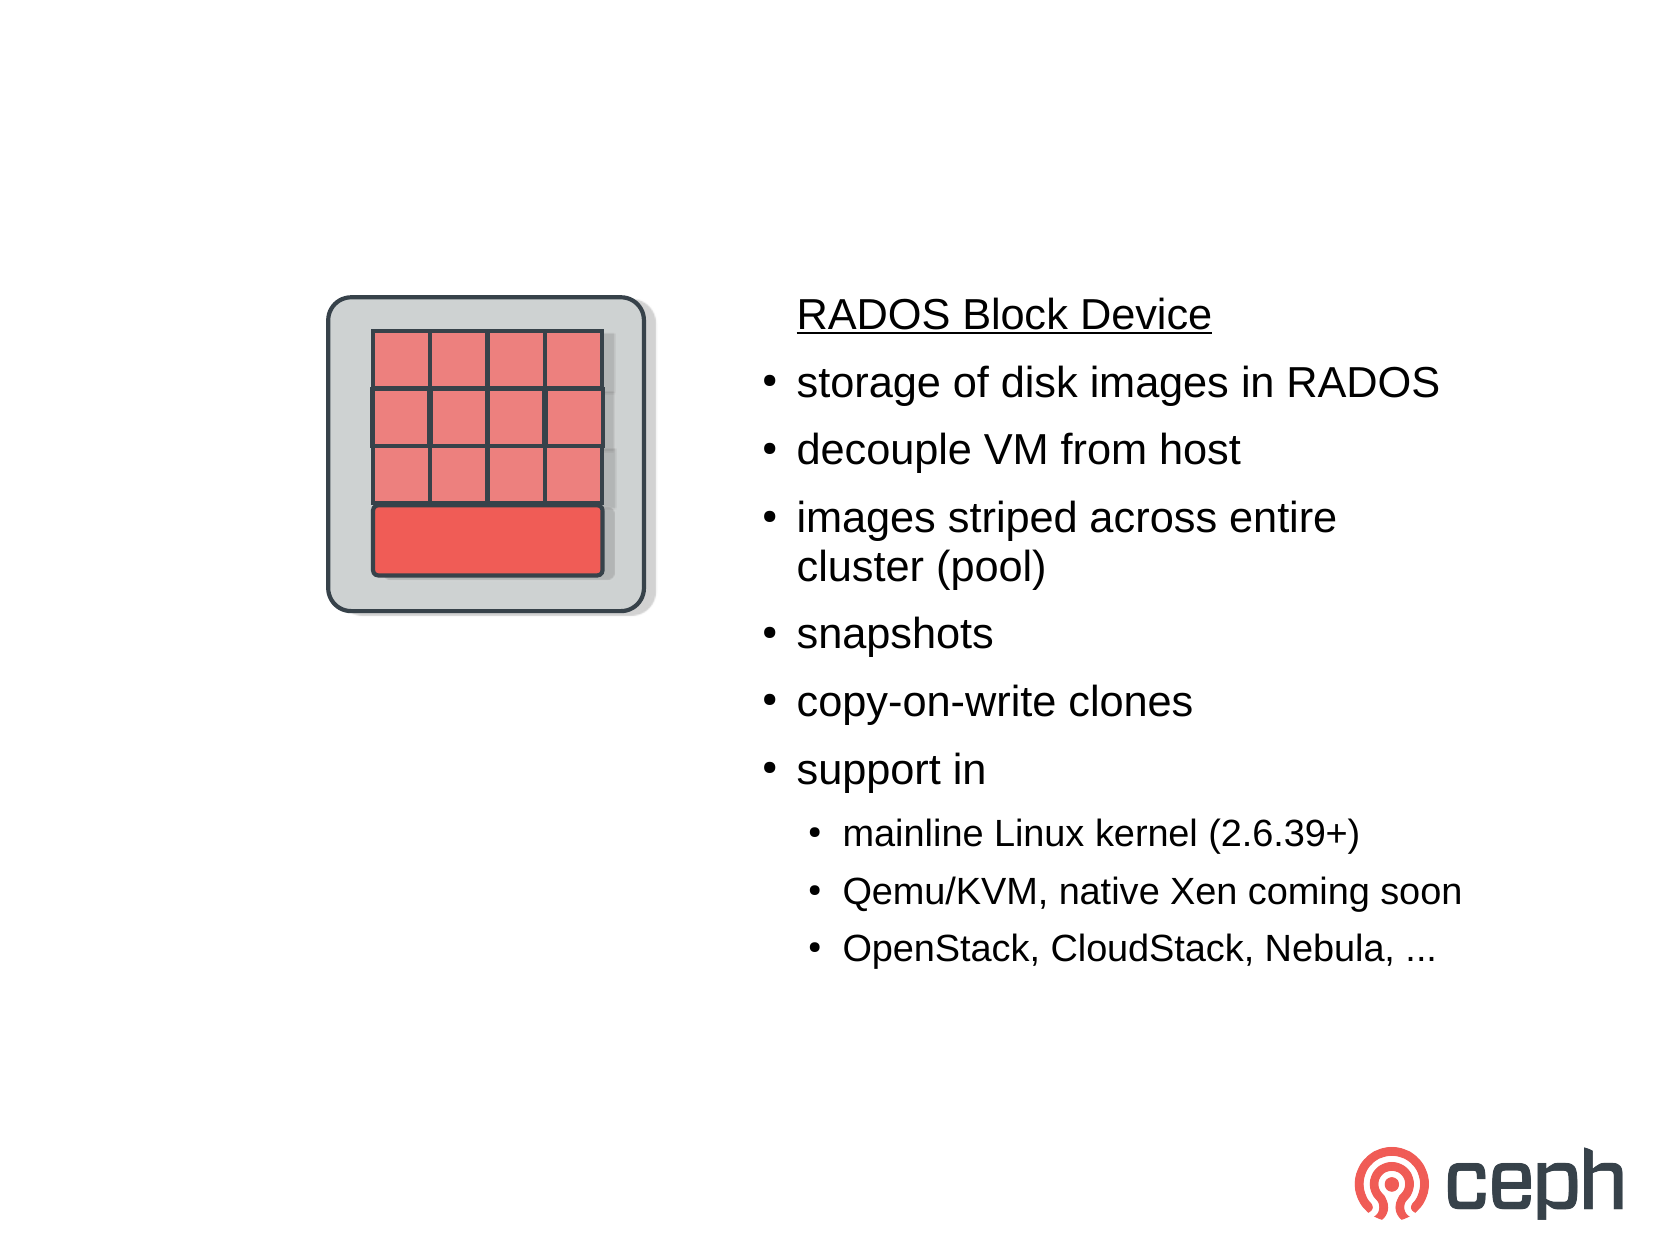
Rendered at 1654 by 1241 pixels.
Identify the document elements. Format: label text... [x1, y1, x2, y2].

picture [1308, 1100, 1654, 1241]
text_box [328, 297, 644, 612]
list RADOS Block Device storage of disk images in RADOS decouple VM from host images striped across entire cluster (pool) snapshots copy-on-write clones support in mainline Linux kernel (2.6.39+) Qemu/KVM, native Xen coming soon OpenStack, CloudStack, Nebula, ... [750, 290, 1477, 1010]
